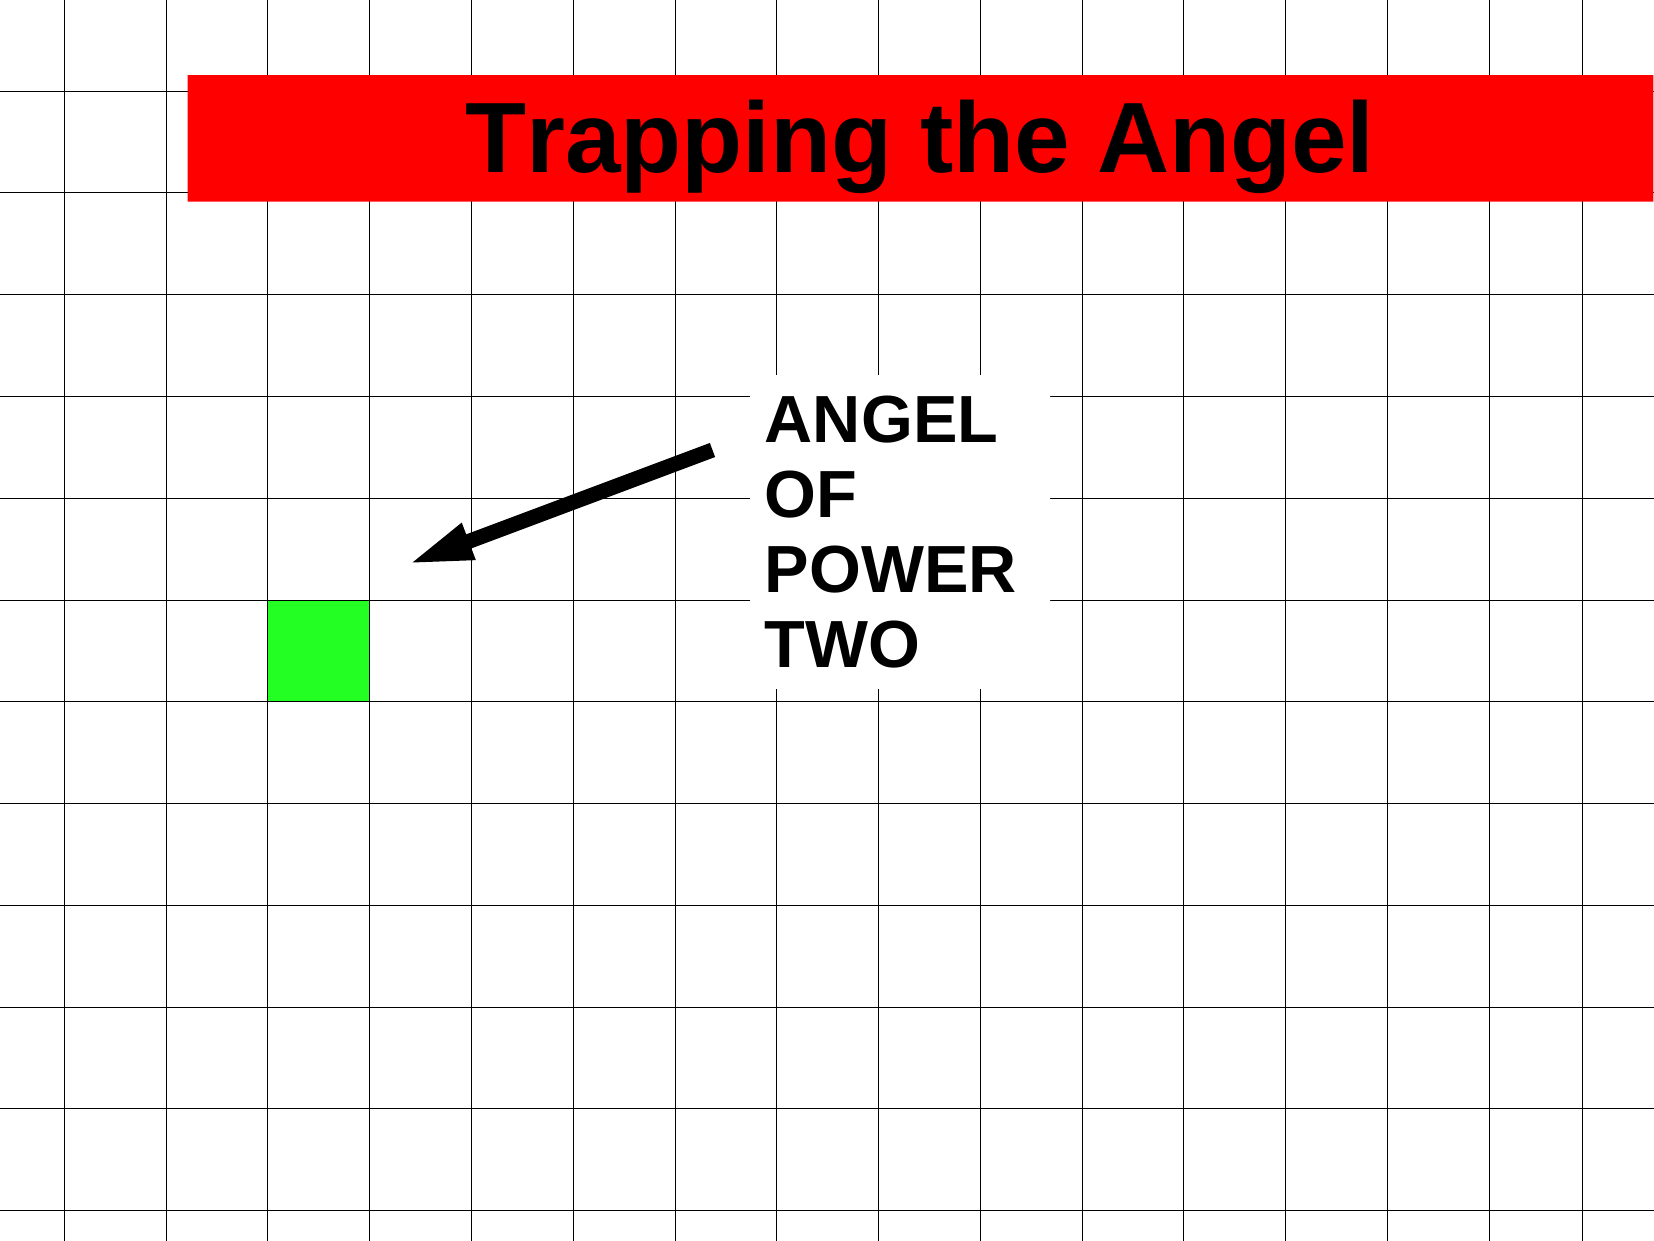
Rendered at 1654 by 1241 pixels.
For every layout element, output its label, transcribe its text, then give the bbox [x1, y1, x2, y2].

text_box ANGEL OF POWER TWO [750, 375, 1051, 689]
text_box [0, 0, 1654, 1241]
text_box Trapping the Angel [187, 75, 1654, 202]
